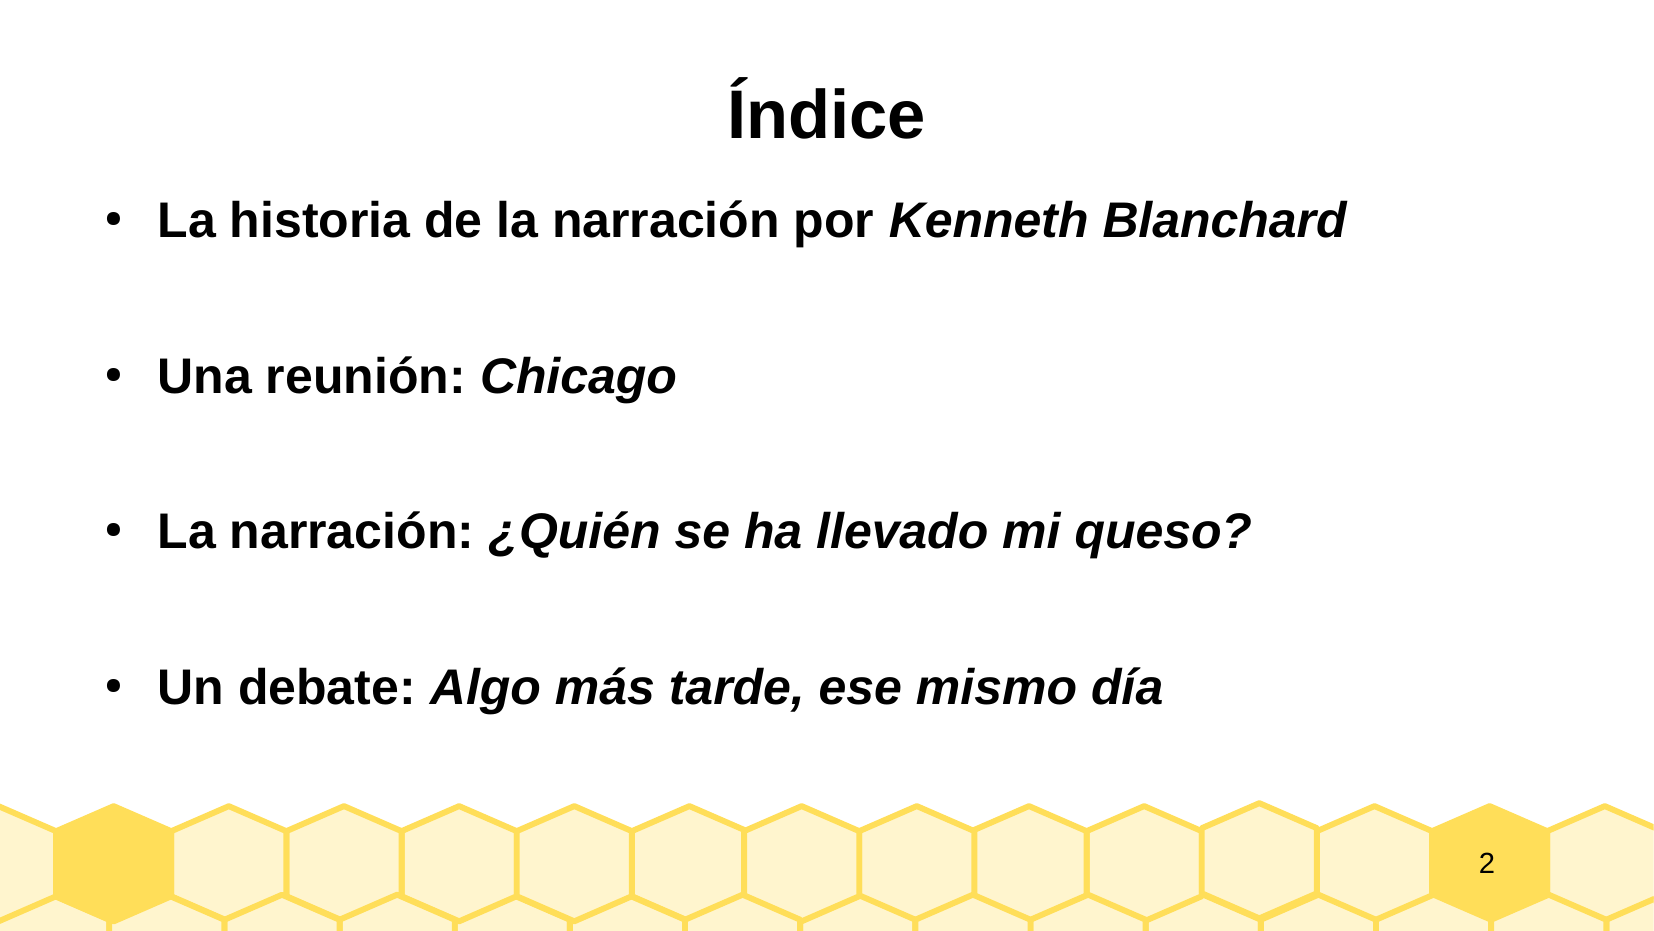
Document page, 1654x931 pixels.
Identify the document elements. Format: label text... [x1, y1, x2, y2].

list La historia de la narración por Kenneth Blanchard Una reunión: Chicago La narración: ¿Quién se ha llevado mi queso? Un debate: Algo más tarde, ese mismo día [86, 192, 1576, 732]
title Índice [82, 37, 1571, 193]
